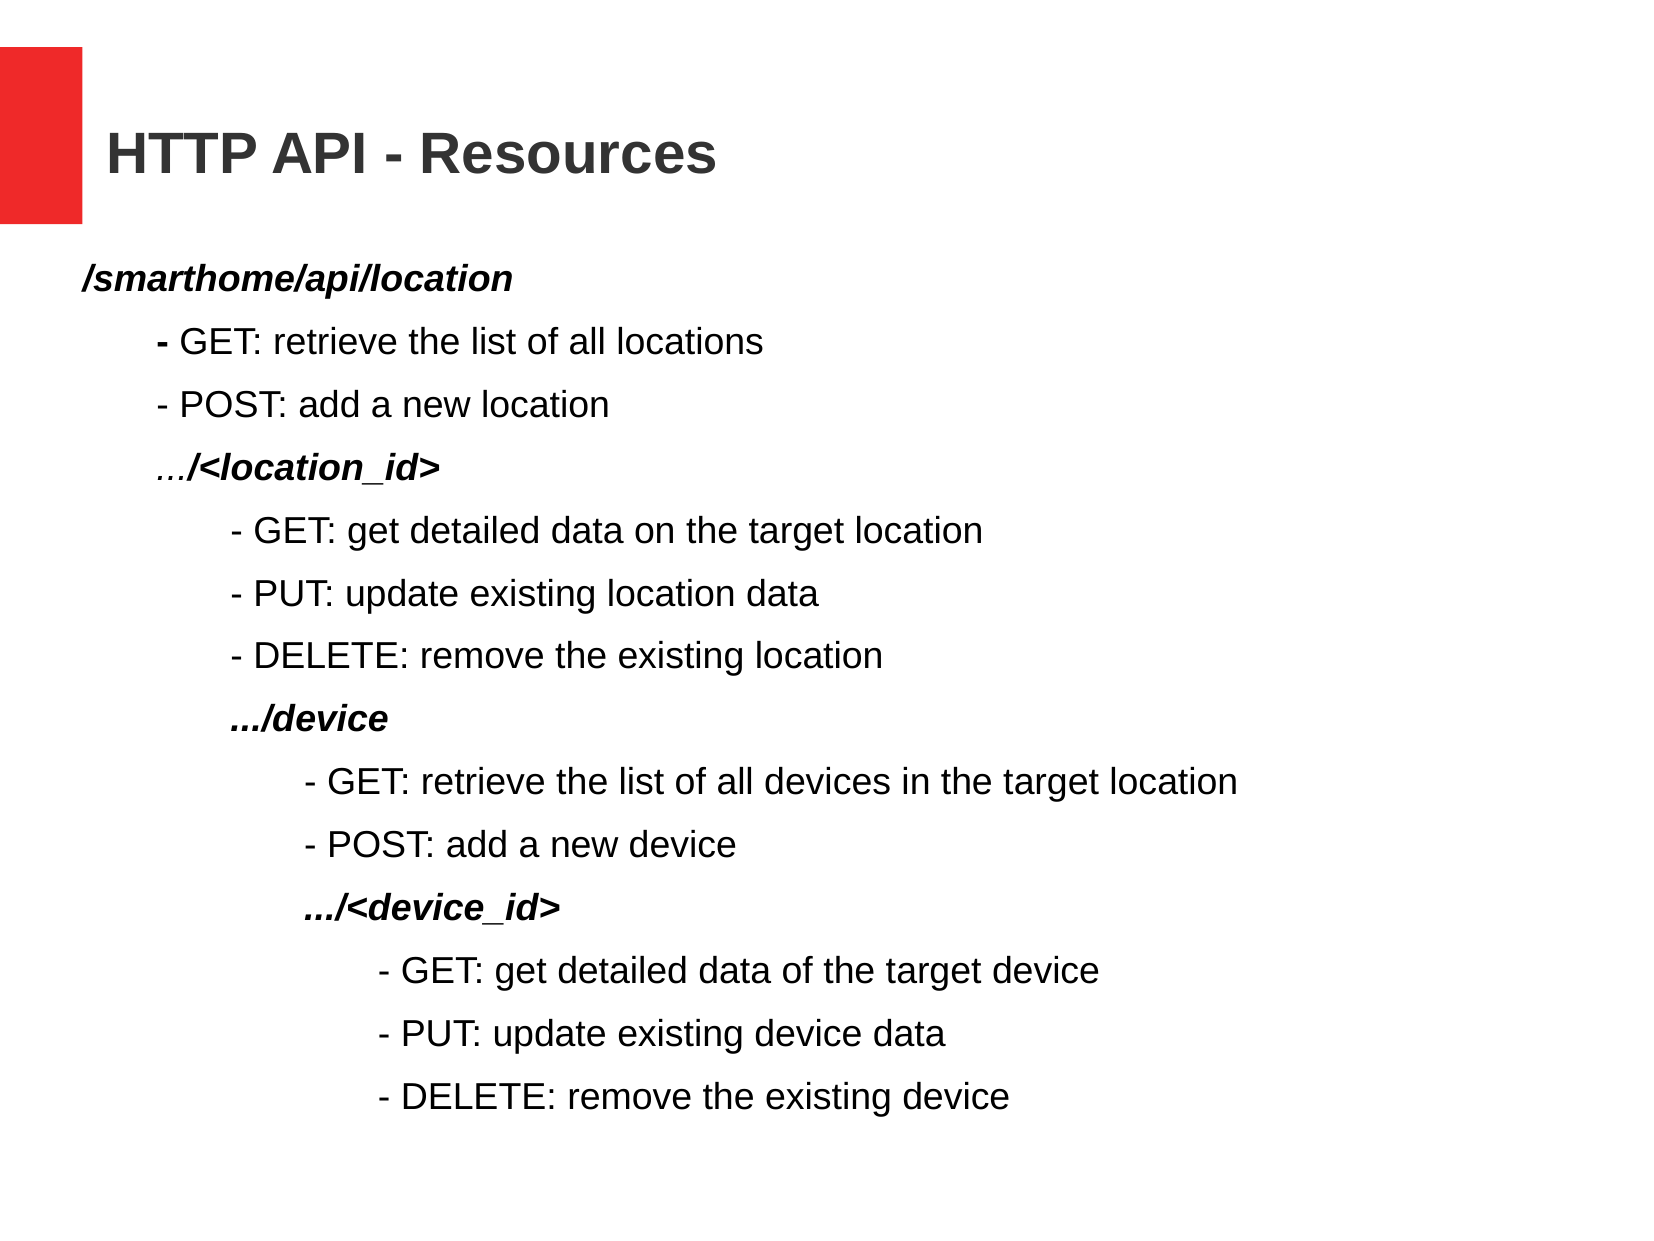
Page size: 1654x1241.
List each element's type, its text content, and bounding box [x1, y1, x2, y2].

subtitle /smarthome/api/location - GET: retrieve the list of all locations - POST: add a new location .../<location_id> - GET: get detailed data on the target location - PUT: update existing location data - DELETE: remove the existing location .../device - GET: retrieve the list of all devices in the target location - POST: add a new device .../<device_id> - GET: get detailed data of the target device - PUT: update existing device data - DELETE: remove the existing device [82, 236, 1571, 1165]
title HTTP API - Resources [106, 49, 1571, 236]
